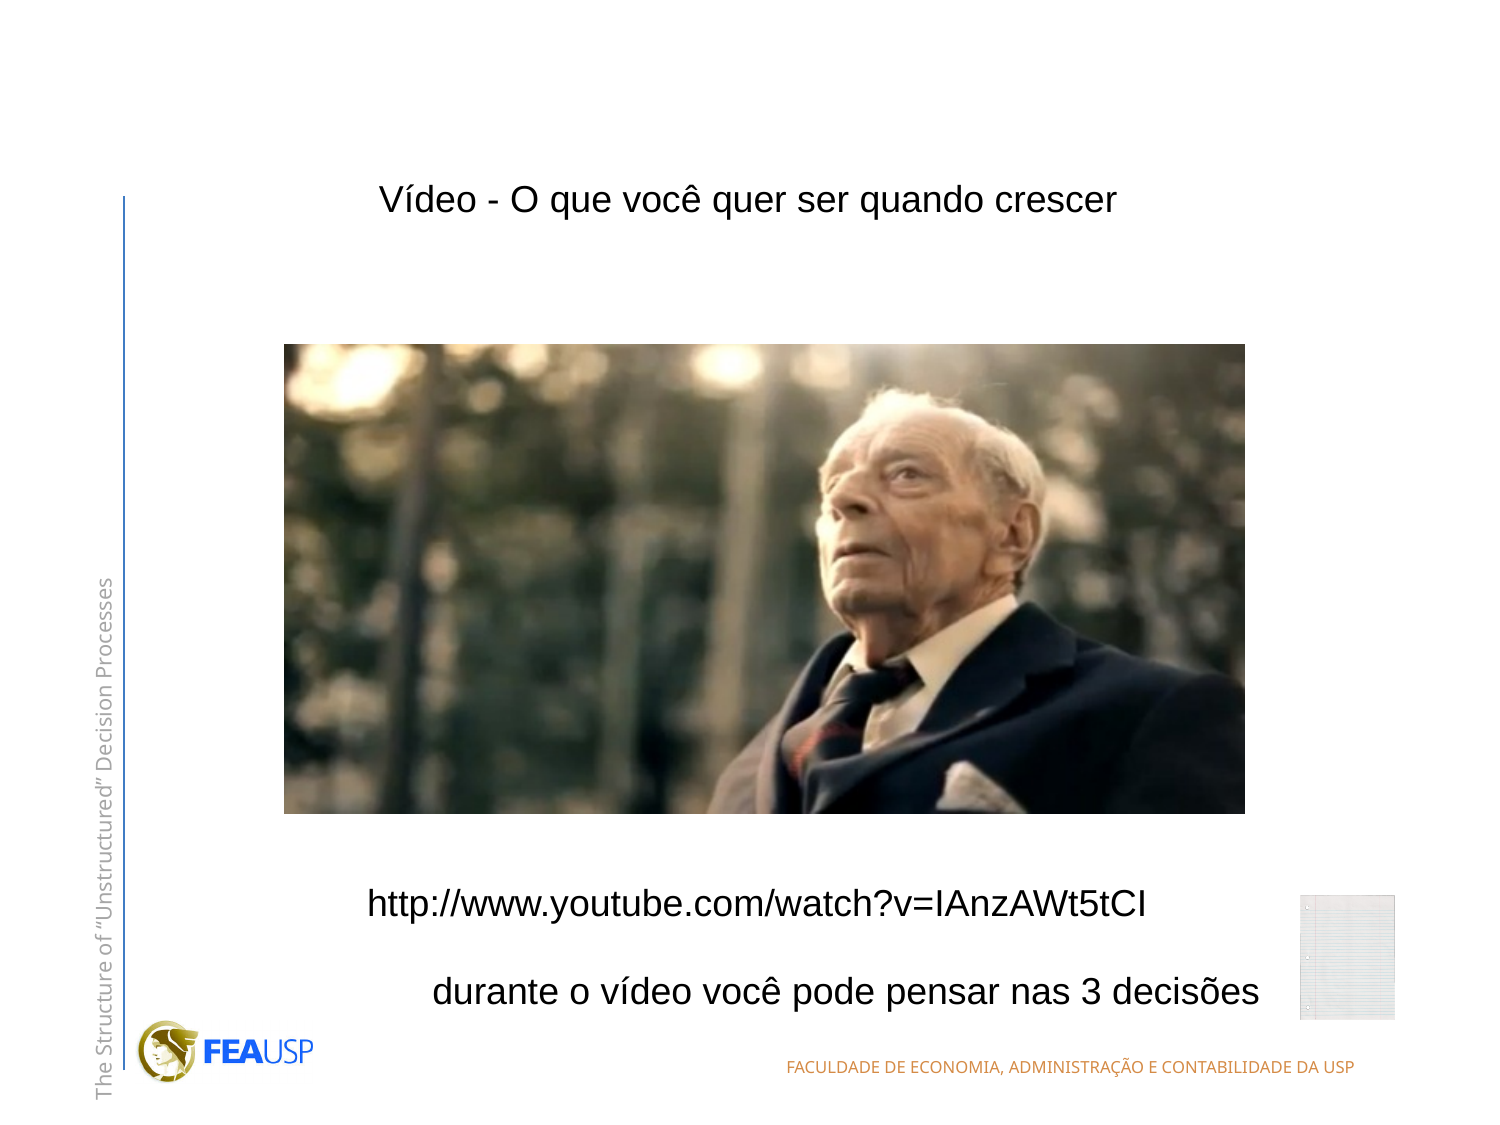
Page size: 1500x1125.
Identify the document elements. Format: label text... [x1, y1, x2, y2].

text_box durante o vídeo você pode pensar nas 3 decisões [417, 959, 1275, 1017]
picture [284, 344, 1245, 814]
picture [1300, 895, 1395, 1020]
picture [135, 1020, 313, 1084]
text_box Vídeo - O que você quer ser quando crescer [110, 149, 1387, 245]
text_box http://www.youtube.com/watch?v=IAnzAWt5tCI [0, 824, 1500, 979]
